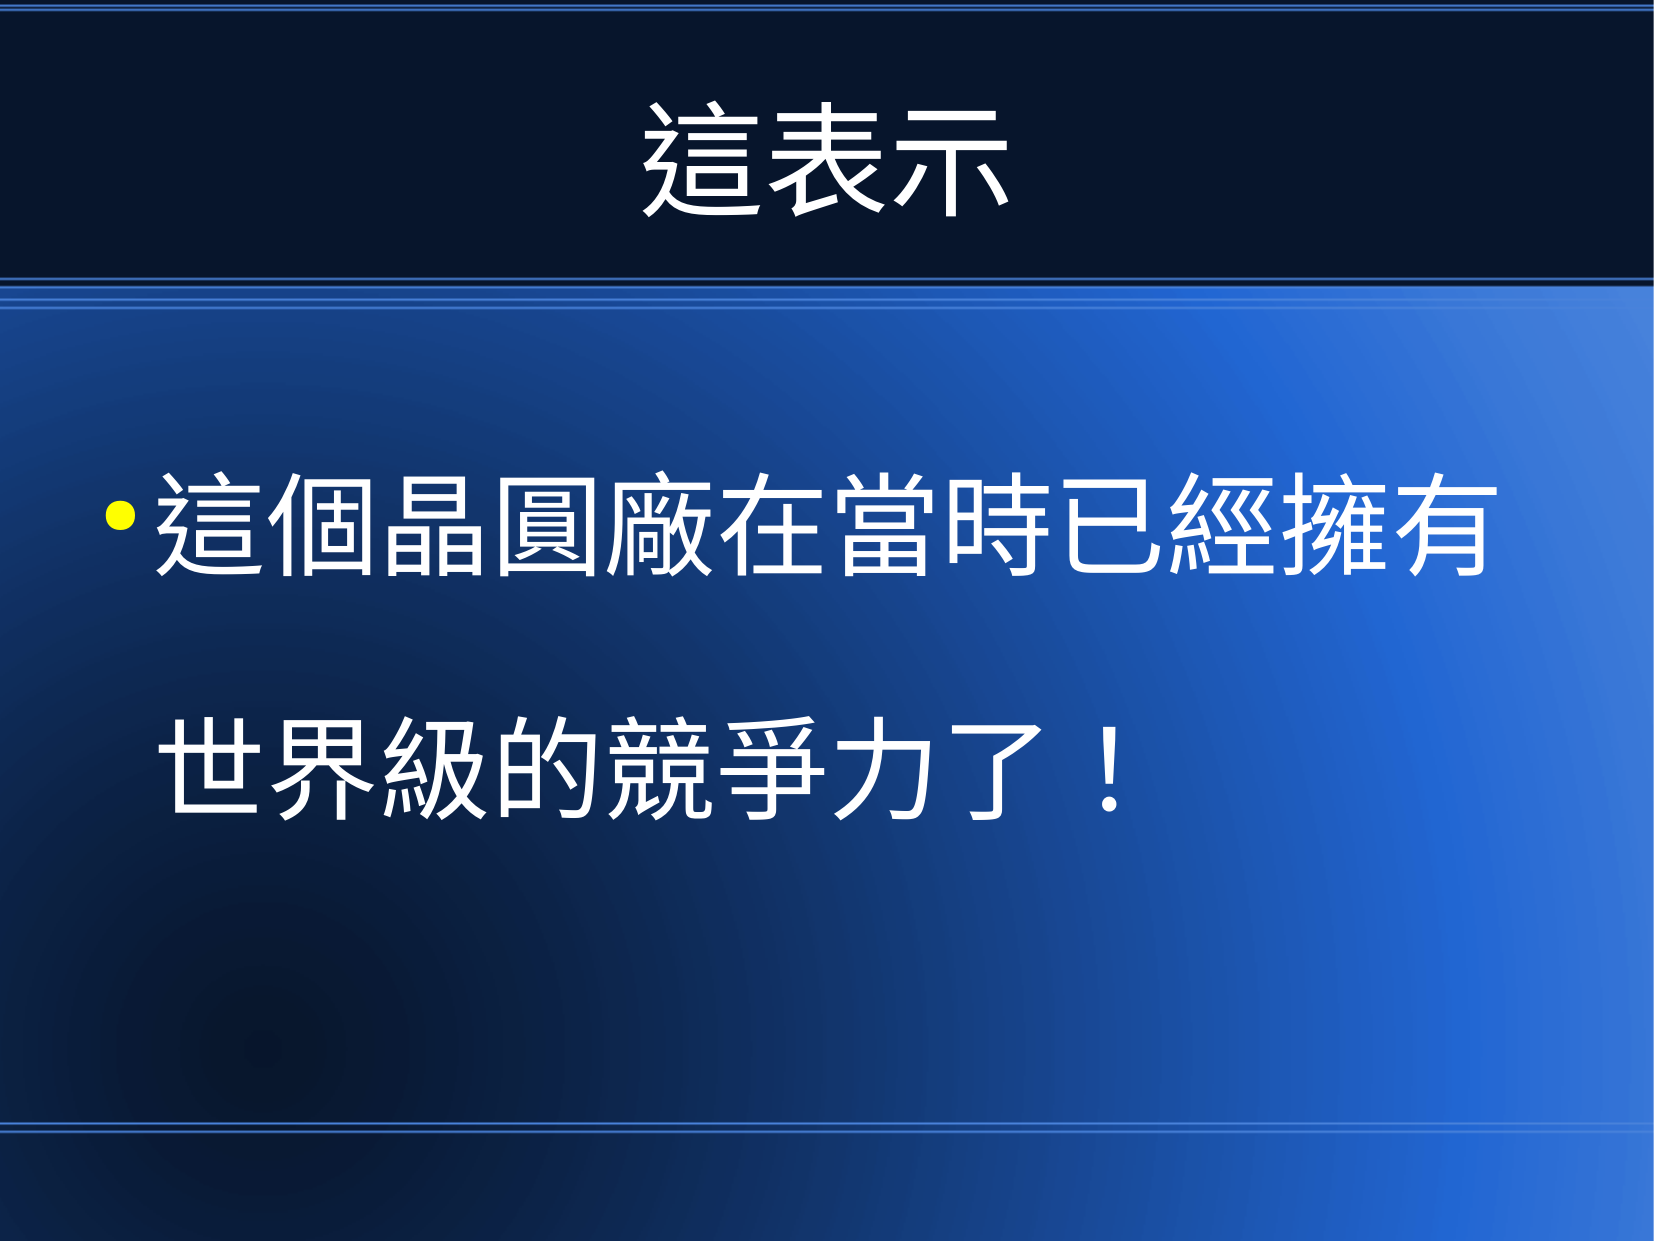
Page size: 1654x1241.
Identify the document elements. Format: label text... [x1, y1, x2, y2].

picture [0, 0, 1654, 1241]
list 這個晶圓廠在當時已經擁有世界級的競爭力了！ [82, 355, 1571, 1241]
title 這表示 [82, 49, 1571, 257]
